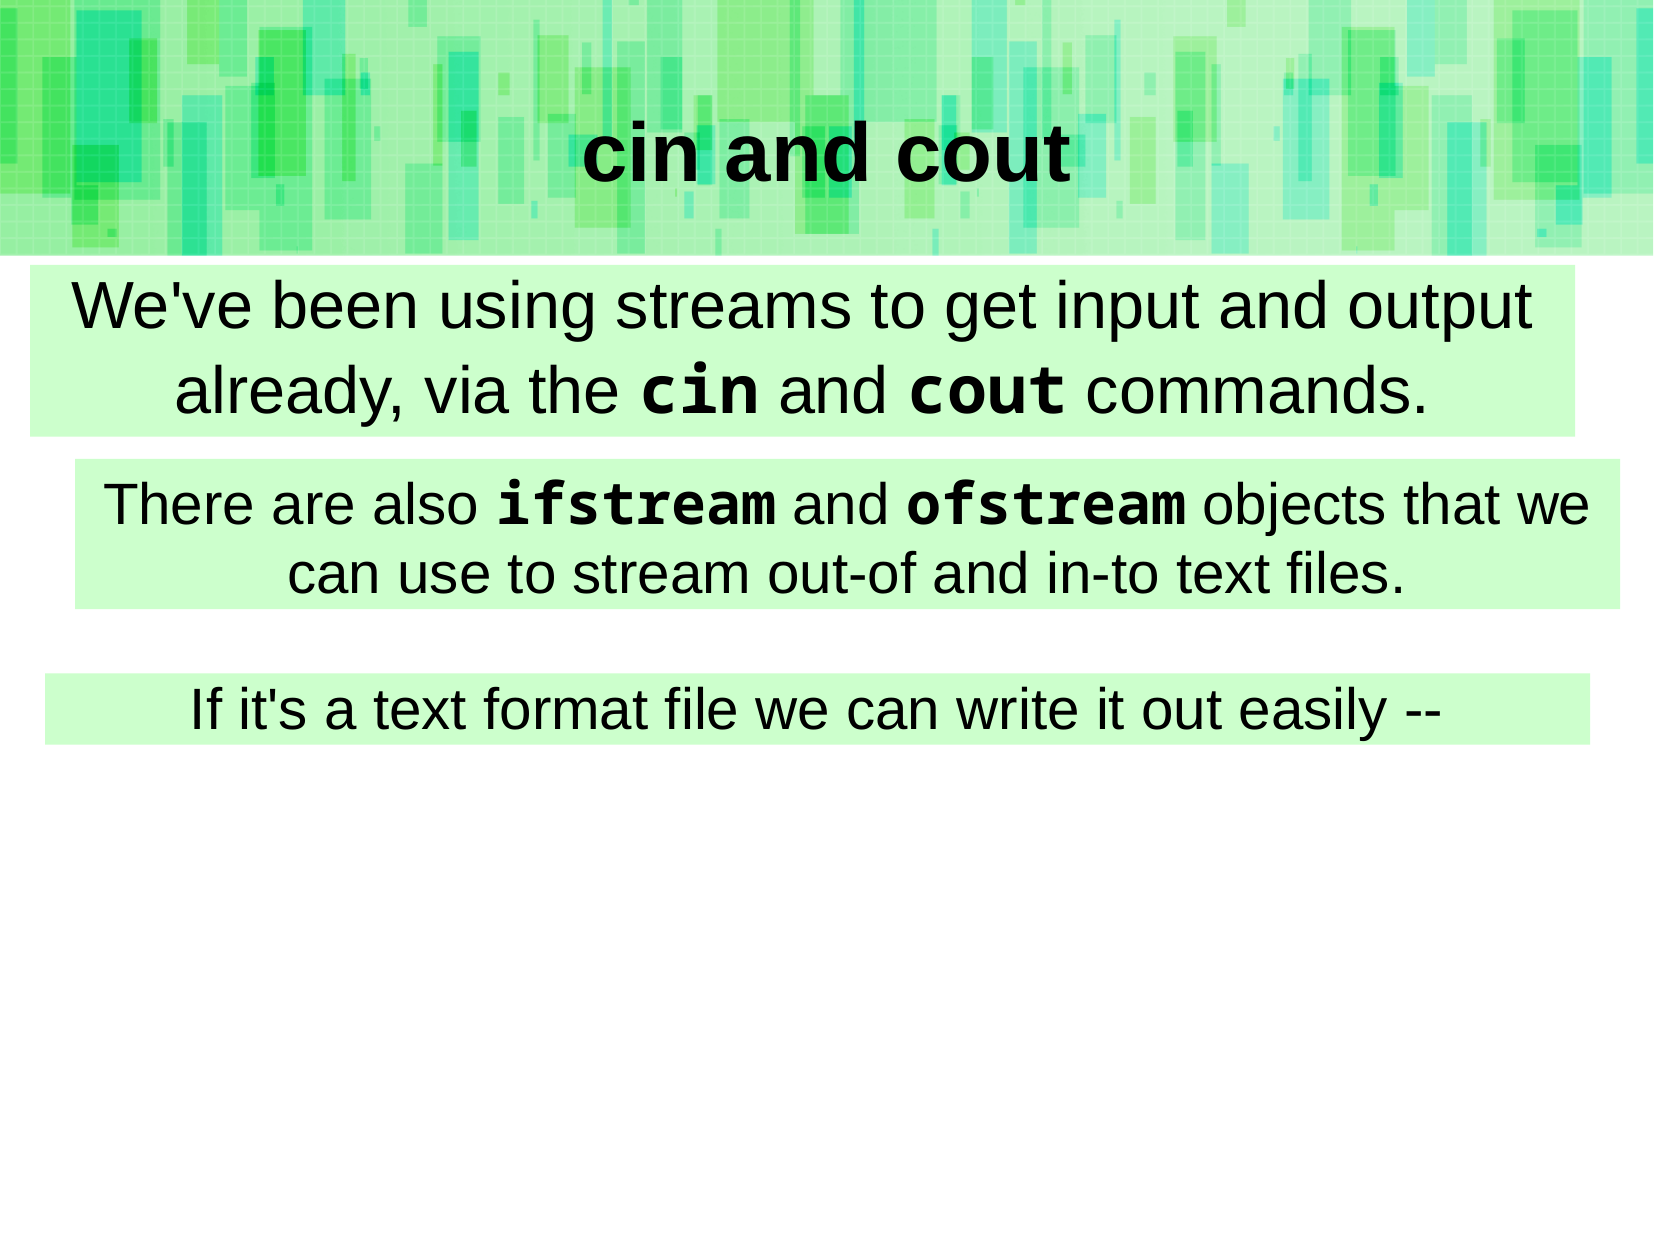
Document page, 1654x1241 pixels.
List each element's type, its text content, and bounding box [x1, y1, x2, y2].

text_box If it's a text format file we can write it out easily -- [45, 673, 1591, 745]
title cin and cout [82, 49, 1571, 257]
text_box There are also ifstream and ofstream objects that we can use to stream out-of and in-to text files. [75, 462, 1621, 606]
picture [0, 0, 1654, 1241]
text_box We've been using streams to get input and output already, via the cin and cout commands. [30, 269, 1576, 432]
